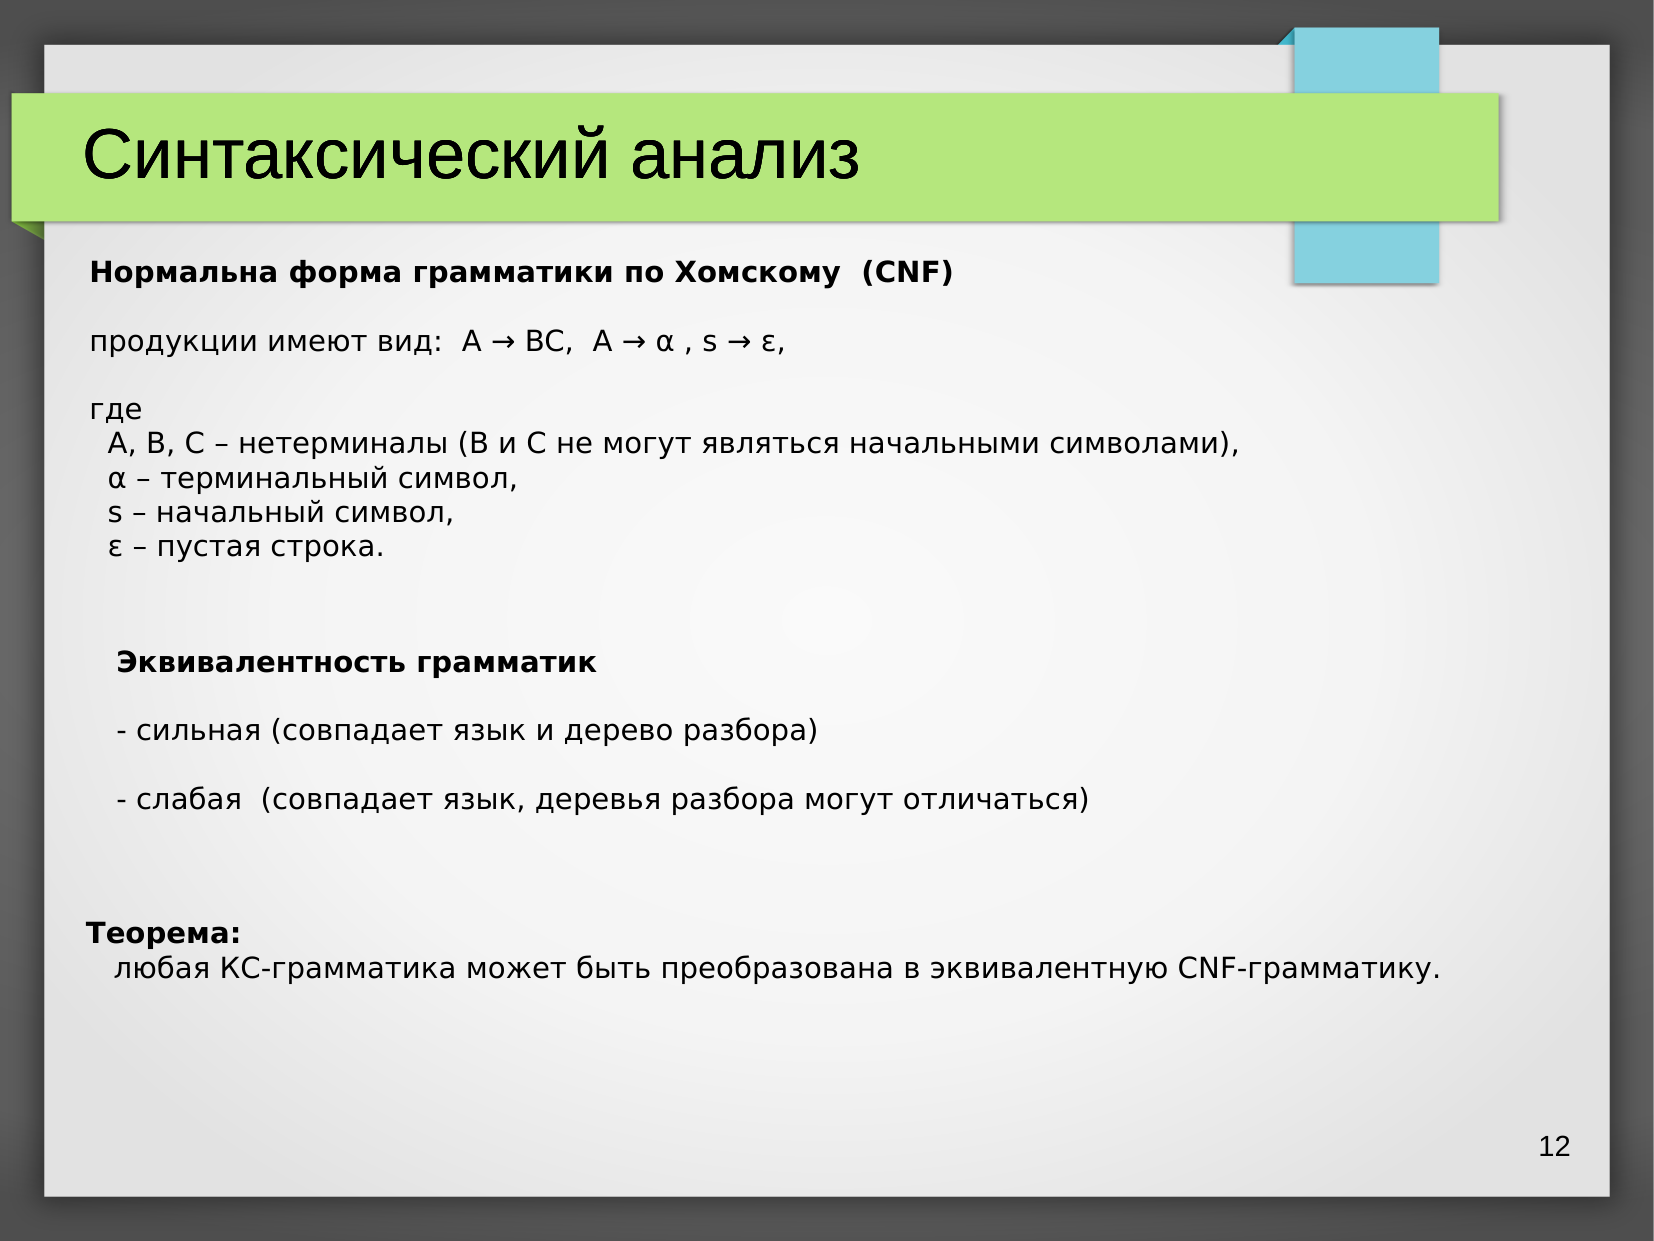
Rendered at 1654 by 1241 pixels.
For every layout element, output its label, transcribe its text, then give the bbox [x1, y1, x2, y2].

title Синтаксический анализ [82, 114, 993, 194]
text_box Теорема: любая КС-грамматика может быть преобразована в эквивалентную CNF-грамматику. [71, 909, 1477, 1028]
picture [0, 0, 1654, 1241]
text_box Нормальна форма грамматики по Хомскому (CNF) продукции имеют вид: A → BC￼, A → α , s → ε, где A, B, C – нетерминалы (B и C не могут являться начальными символами), α – терминальный символ, s – начальный символ, ε – пустая строка. [74, 248, 1276, 572]
text_box Эквивалентность грамматик - сильная (совпадает язык и дерево разбора) - слабая (совпадает язык, деревья разбора могут отличаться) [101, 637, 1134, 824]
